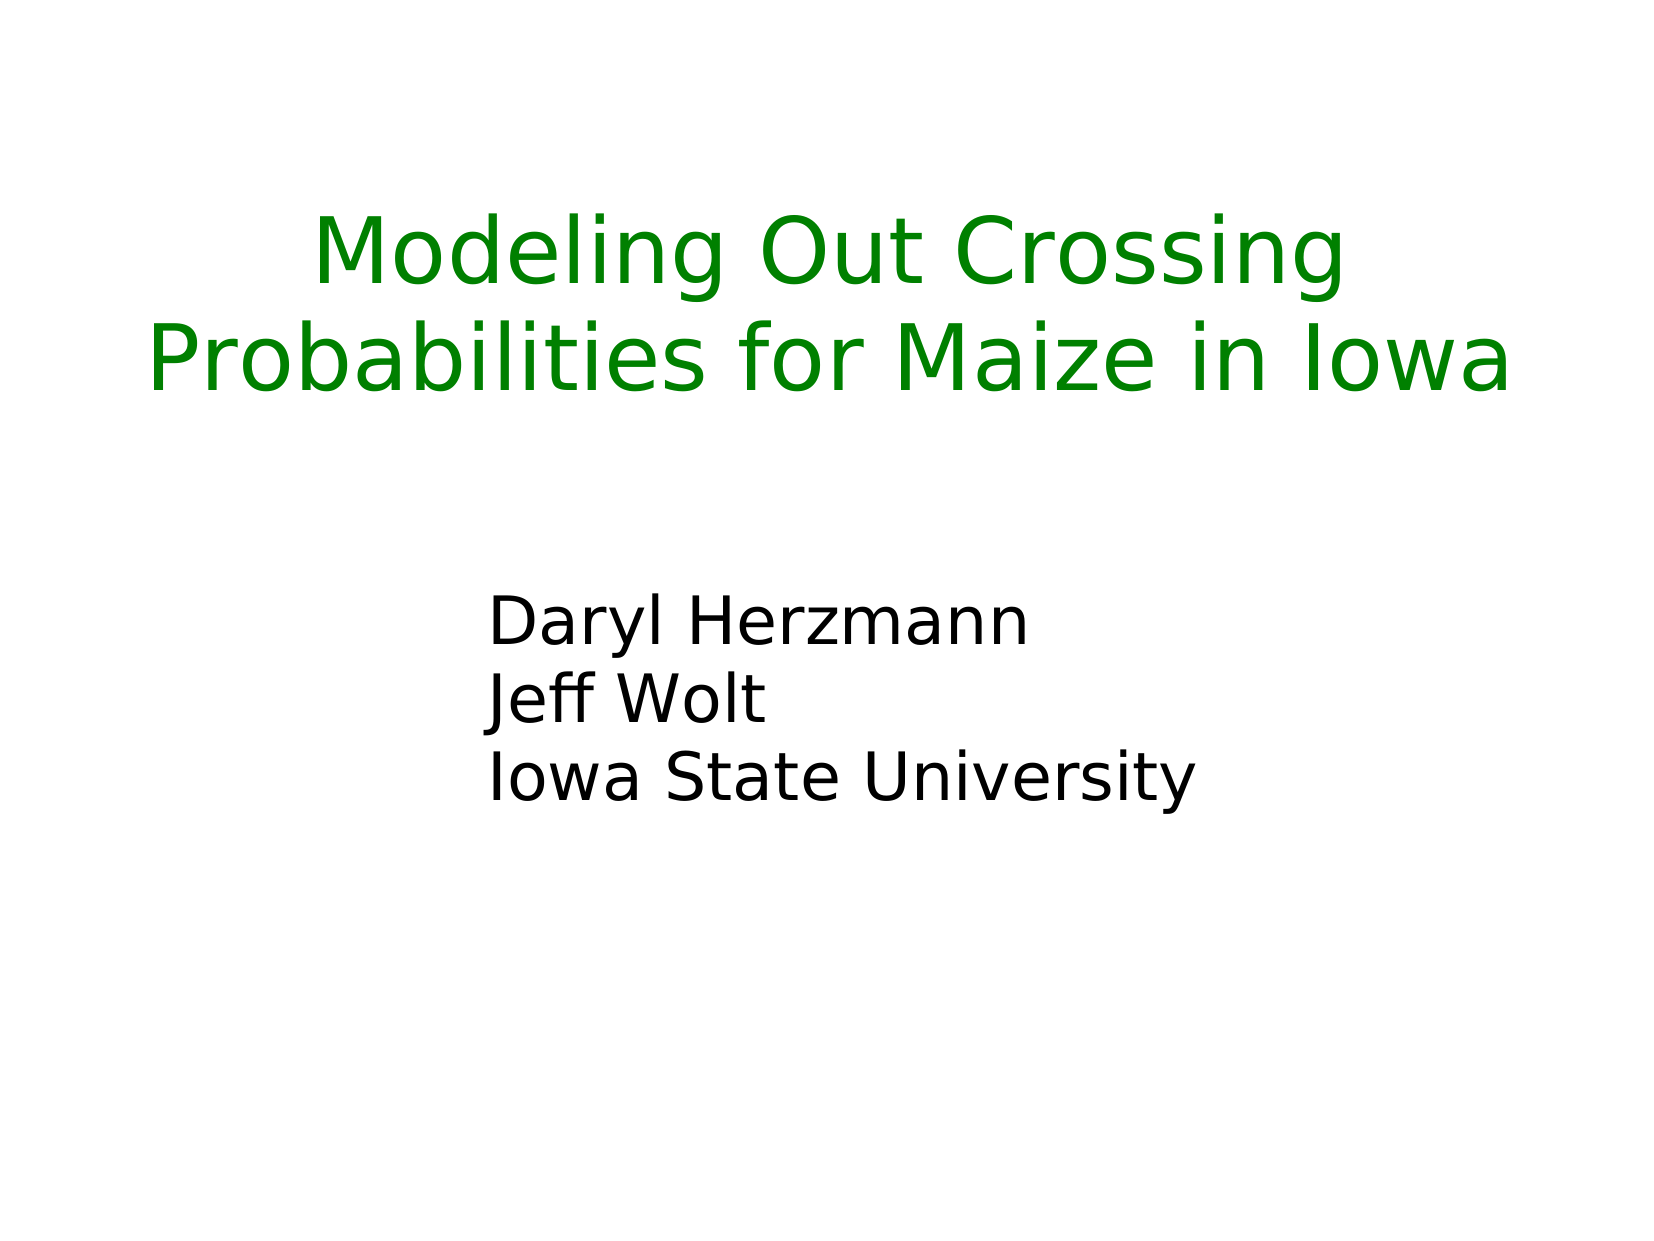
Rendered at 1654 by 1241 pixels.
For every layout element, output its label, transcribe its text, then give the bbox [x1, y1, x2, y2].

title Modeling Out Crossing Probabilities for Maize in Iowa [86, 198, 1576, 413]
subtitle Daryl Herzmann Jeff Wolt Iowa State University [487, 297, 1571, 1102]
